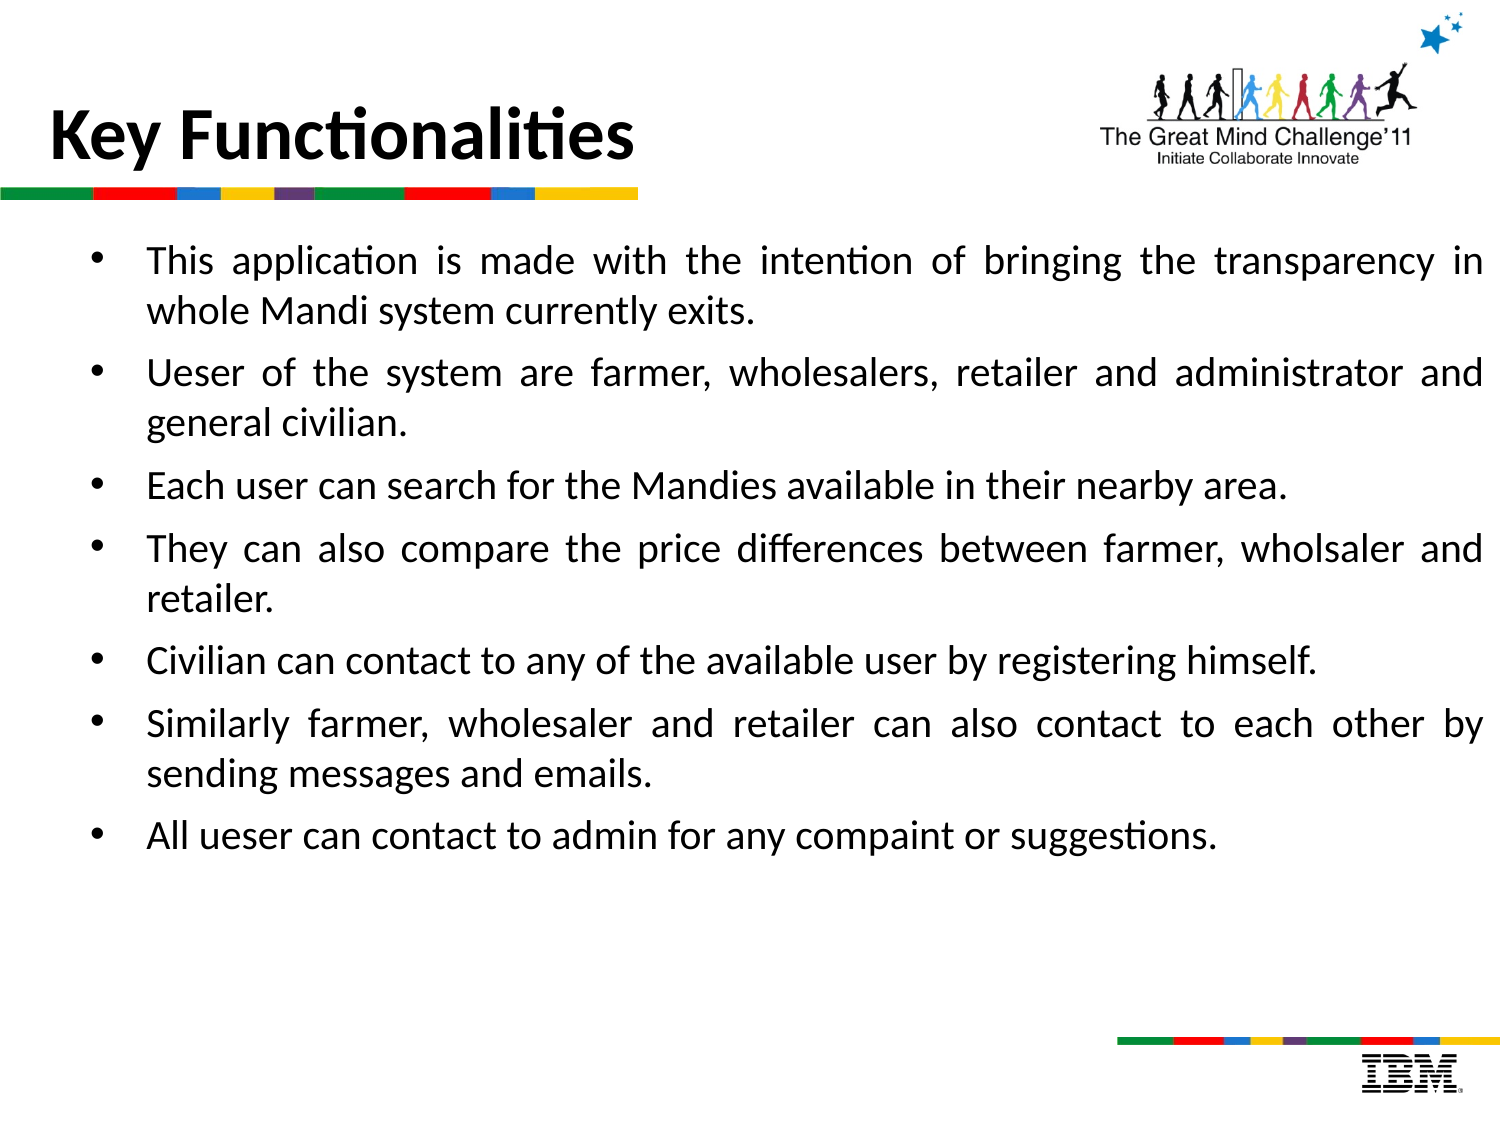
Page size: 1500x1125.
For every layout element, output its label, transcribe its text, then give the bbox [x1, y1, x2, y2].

picture [0, 187, 638, 200]
title Key Functionalities [50, 37, 901, 176]
picture [1100, 12, 1463, 164]
list This application is made with the intention of bringing the transparency in whole Mandi system currently exits. Ueser of the system are farmer, wholesalers, retailer and administrator and general civilian. Each user can search for the Mandies available in their nearby area. They can also compare the price differences between farmer, wholsaler and retailer. Civilian can contact to any of the available user by registering himself. Similarly farmer, wholesaler and retailer can also contact to each other by sending messages and emails. All ueser can contact to admin for any compaint or suggestions. [75, 224, 1500, 1051]
picture [1362, 1054, 1463, 1093]
